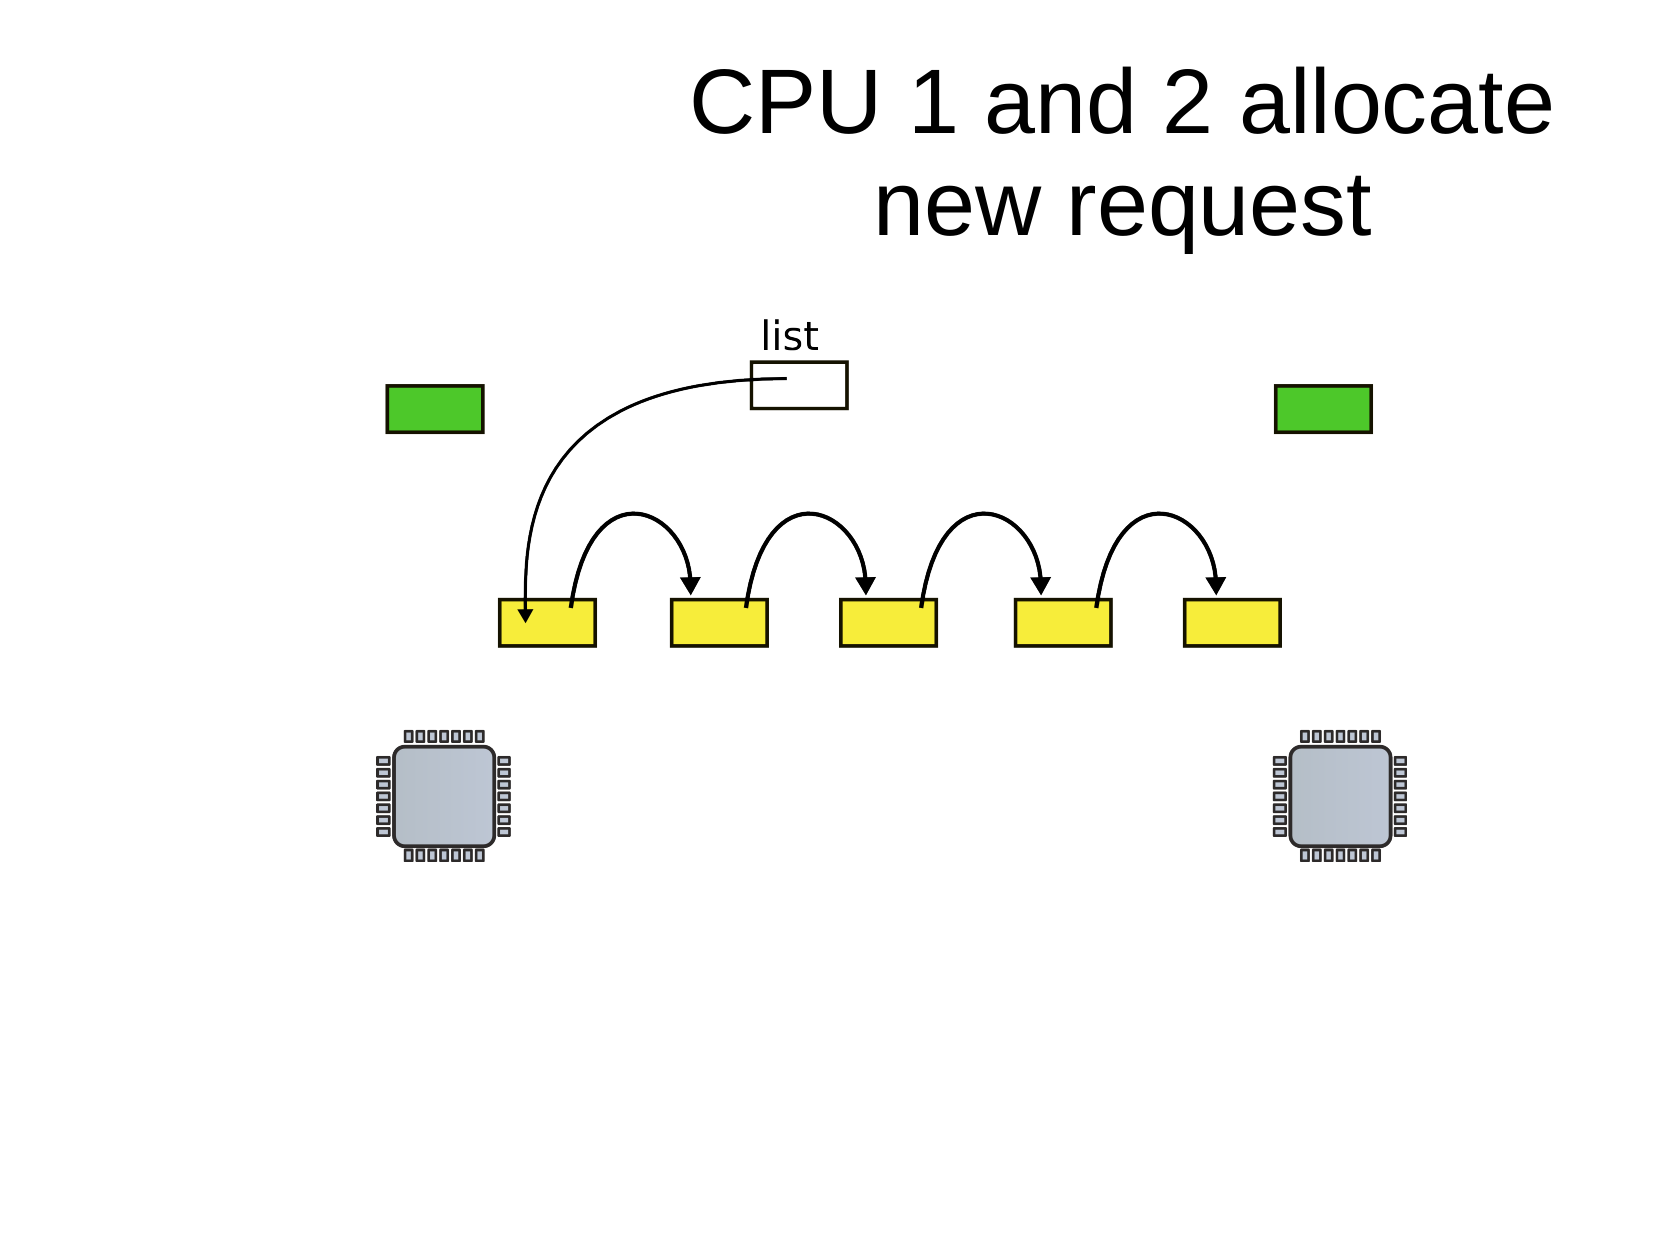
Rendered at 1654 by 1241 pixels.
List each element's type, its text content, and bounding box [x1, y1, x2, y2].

title CPU 1 and 2 allocate new request [675, 49, 1571, 257]
picture [376, 319, 1407, 862]
